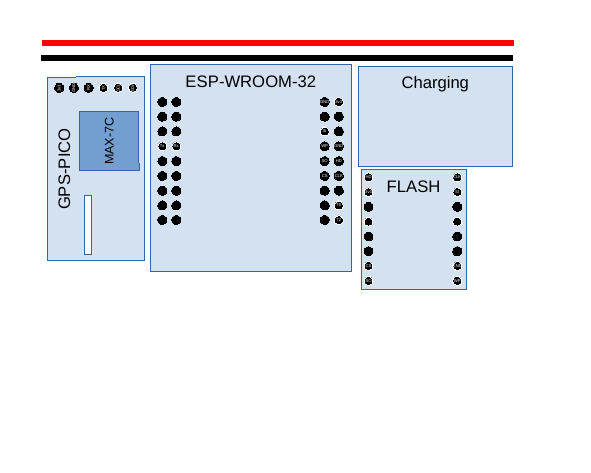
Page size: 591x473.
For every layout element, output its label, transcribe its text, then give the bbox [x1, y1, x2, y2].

text_box SCL [113, 83, 123, 93]
text_box CS [364, 261, 373, 271]
text_box RX [84, 83, 94, 93]
text_box [364, 202, 373, 212]
text_box [171, 186, 181, 196]
text_box [157, 126, 167, 136]
text_box 3v3 [364, 187, 373, 197]
text_box SDA [128, 83, 138, 93]
text_box [334, 112, 344, 122]
text_box [364, 246, 373, 256]
text_box [320, 215, 330, 225]
text_box HD [364, 172, 373, 182]
text_box [157, 186, 167, 196]
text_box [84, 195, 92, 255]
text_box FLASH [361, 169, 467, 290]
text_box [364, 232, 373, 241]
text_box Charging [358, 66, 513, 167]
text_box [334, 126, 344, 136]
text_box CLK [334, 171, 344, 181]
text_box SO [320, 156, 330, 166]
text_box [157, 200, 167, 210]
text_box [334, 186, 344, 196]
text_box GND [69, 83, 79, 93]
text_box [157, 97, 167, 107]
text_box T0 [334, 200, 344, 210]
text_box 3v3 [334, 97, 344, 107]
text_box [157, 171, 167, 181]
text_box [320, 186, 330, 196]
text_box SI [320, 126, 330, 136]
text_box CS [320, 171, 330, 181]
text_box [452, 217, 462, 227]
text_box Rx [171, 141, 181, 151]
text_box [452, 246, 462, 256]
text_box GND [334, 141, 344, 151]
text_box WP [452, 276, 462, 286]
text_box [320, 200, 330, 210]
text_box [157, 156, 167, 166]
text_box Tx [157, 141, 167, 151]
text_box T2 [334, 215, 344, 225]
text_box WP [320, 141, 330, 151]
text_box [452, 232, 462, 241]
text_box [320, 112, 330, 122]
text_box GND [320, 97, 330, 107]
text_box [452, 202, 462, 212]
text_box [364, 217, 373, 227]
text_box [171, 200, 181, 210]
text_box [171, 156, 181, 166]
text_box SI [452, 187, 462, 197]
text_box [171, 97, 181, 107]
text_box GPS-PICO [47, 76, 145, 261]
text_box SO [364, 276, 373, 286]
text_box [157, 215, 167, 225]
text_box ESP-WROOM-32 [150, 64, 352, 272]
text_box [171, 126, 181, 136]
text_box CLK [452, 172, 462, 182]
text_box MAX-7C [79, 111, 140, 171]
text_box [171, 112, 181, 122]
text_box TX [98, 83, 108, 93]
text_box 3v3 [54, 83, 64, 93]
text_box [157, 112, 167, 122]
text_box [171, 171, 181, 181]
text_box [171, 215, 181, 225]
text_box HD [334, 156, 344, 166]
text_box GND [453, 261, 462, 271]
